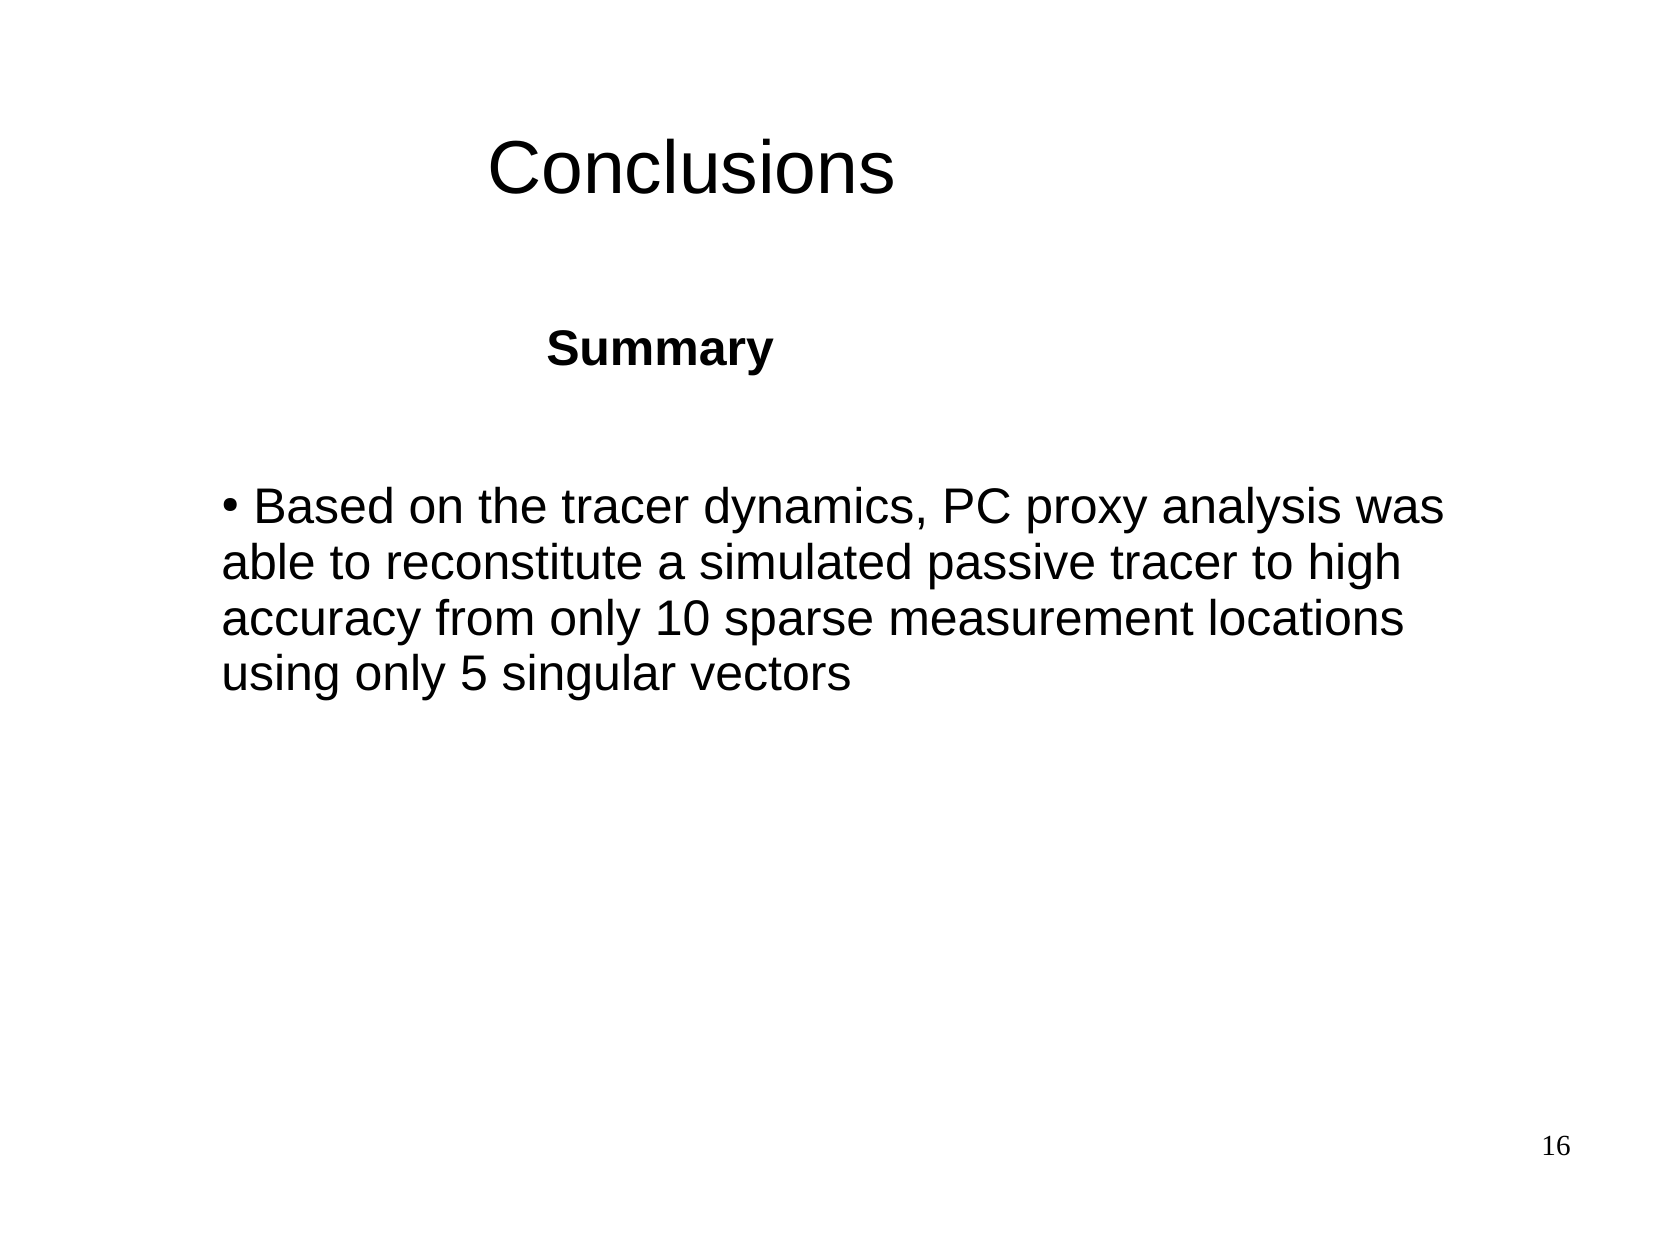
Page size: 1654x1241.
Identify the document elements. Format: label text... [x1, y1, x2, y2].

text_box Conclusions [472, 118, 912, 217]
text_box Based on the tracer dynamics, PC proxy analysis was able to reconstitute a simulated passive tracer to high accuracy from only 10 sparse measurement locations using only 5 singular vectors [206, 470, 1491, 709]
text_box Summary [531, 313, 789, 386]
